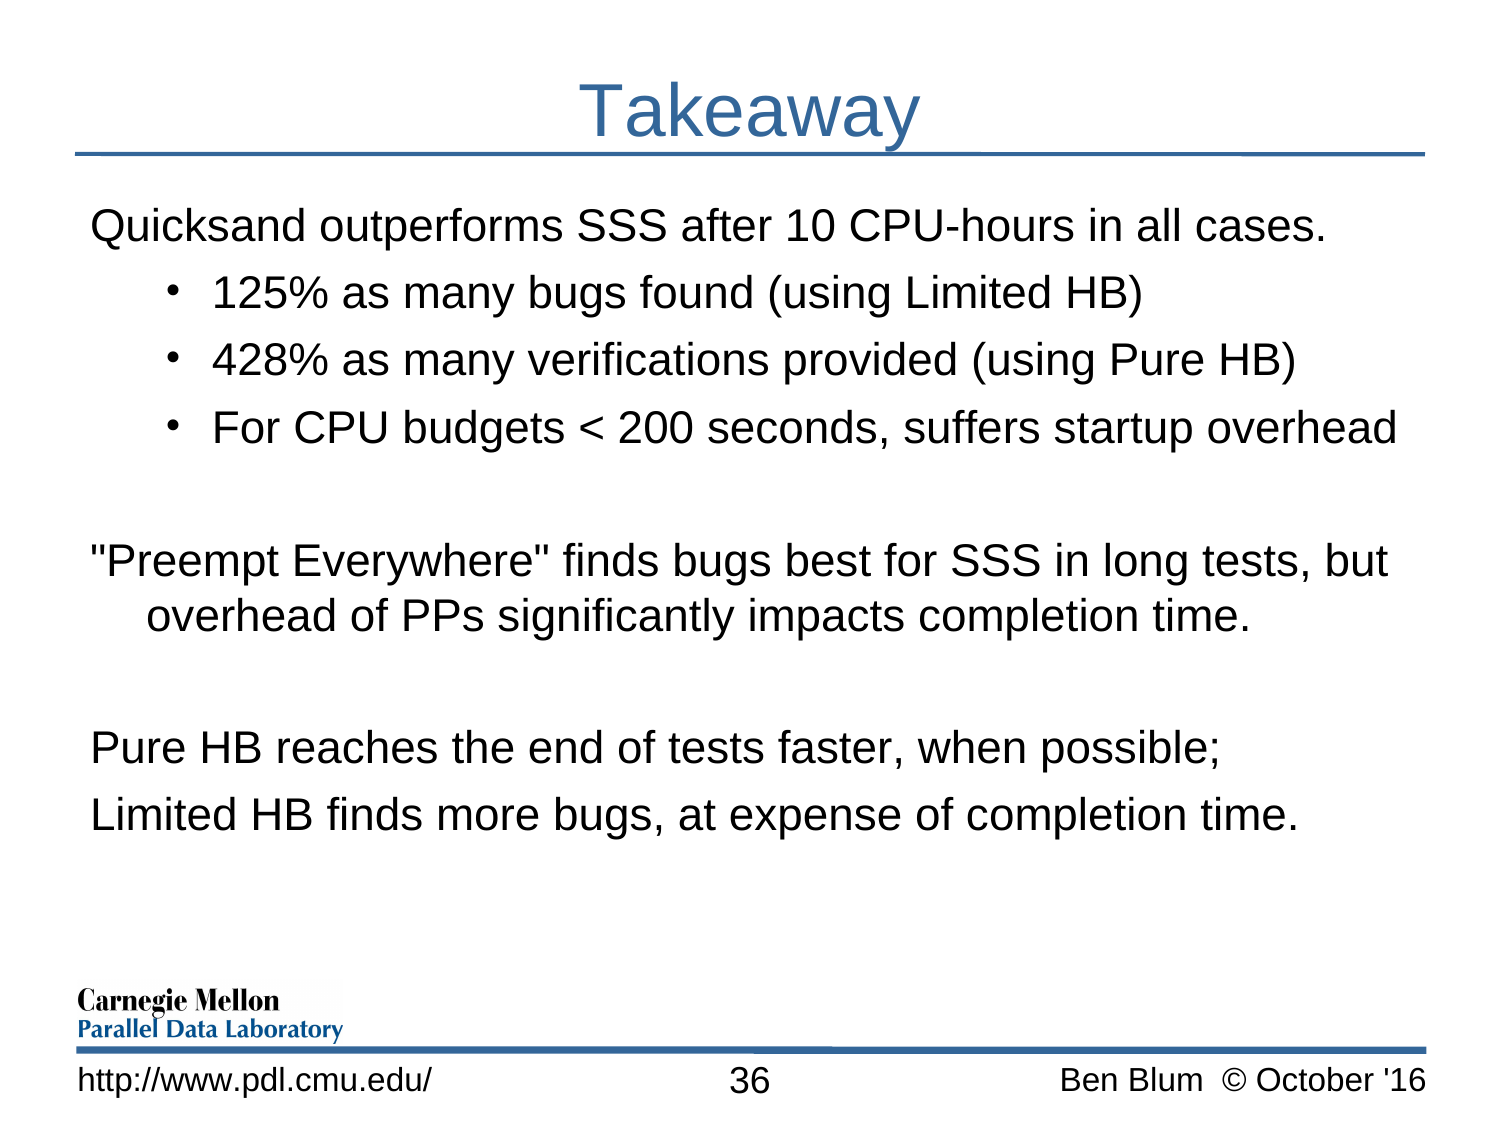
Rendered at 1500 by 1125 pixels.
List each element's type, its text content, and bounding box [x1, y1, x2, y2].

title Takeaway [112, 50, 1388, 163]
list Quicksand outperforms SSS after 10 CPU-hours in all cases. 125% as many bugs found (using Limited HB) 428% as many verifications provided (using Pure HB) For CPU budgets < 200 seconds, suffers startup overhead "Preempt Everywhere" finds bugs best for SSS in long tests, but overhead of PPs significantly impacts completion time. Pure HB reaches the end of tests faster, when possible; Limited HB finds more bugs, at expense of completion time. [75, 187, 1426, 946]
picture [77, 979, 343, 1044]
